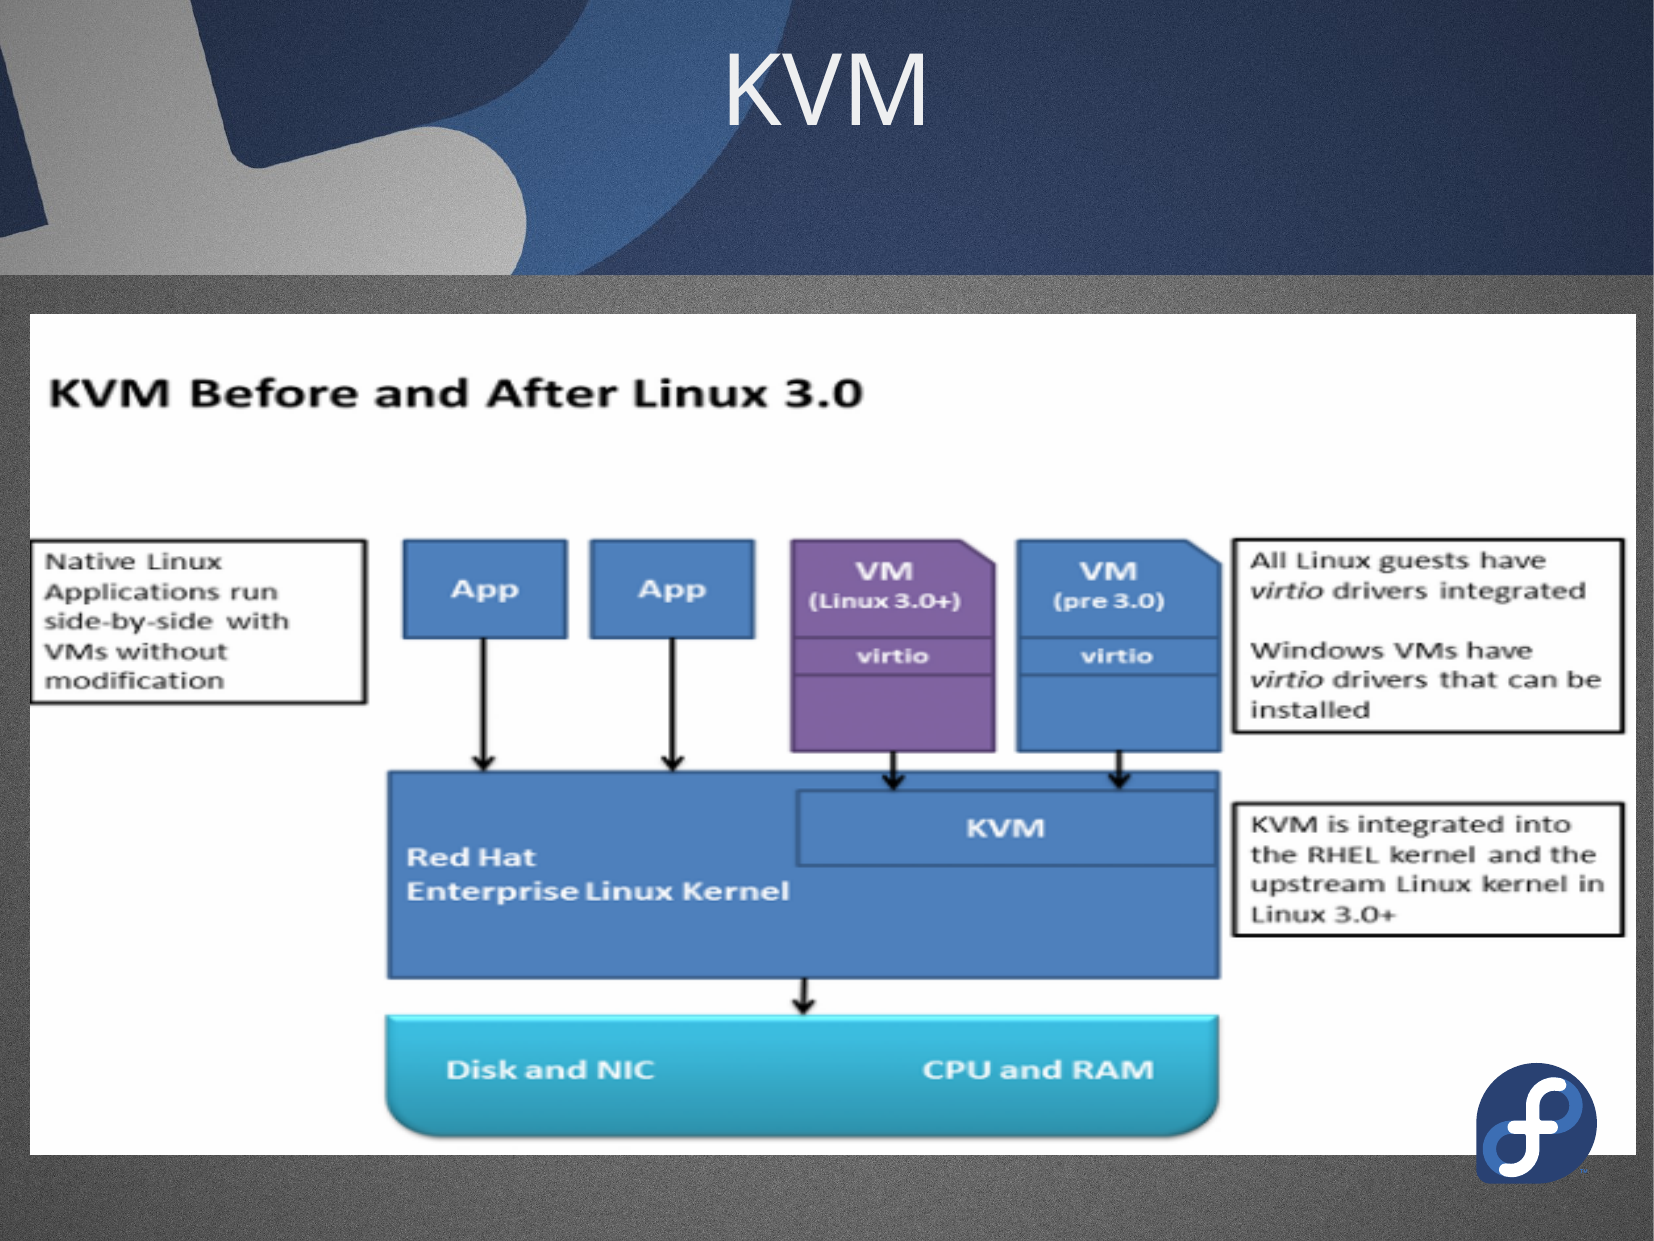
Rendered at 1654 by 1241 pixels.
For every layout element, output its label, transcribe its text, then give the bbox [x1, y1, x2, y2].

text_box KVM [88, 29, 1565, 237]
picture [0, 0, 1654, 1241]
